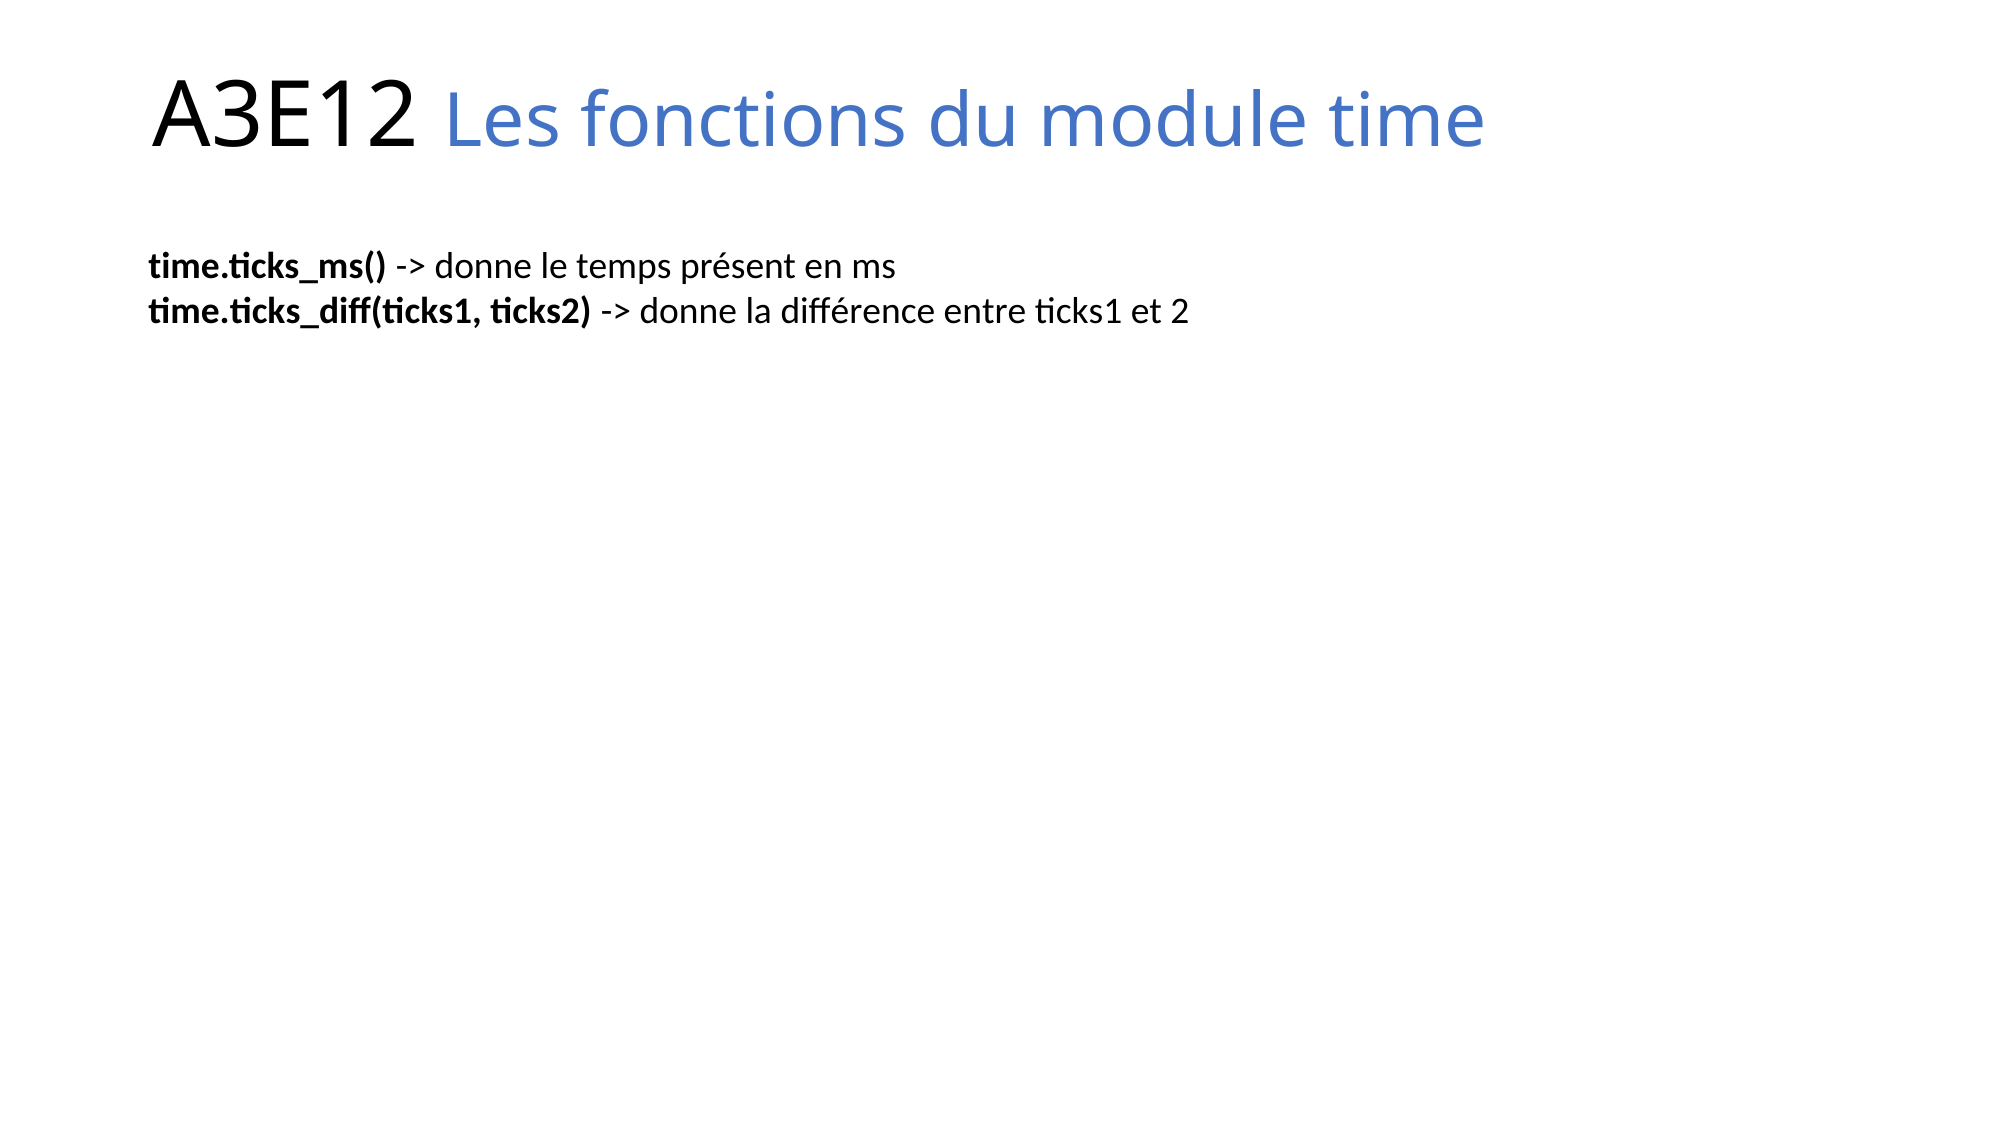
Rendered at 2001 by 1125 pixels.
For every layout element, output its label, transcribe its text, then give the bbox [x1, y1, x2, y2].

text_box A3E12 Les fonctions du module time [137, 59, 1863, 164]
text_box time.ticks_ms() -> donne le temps présent en ms time.ticks_diff(ticks1, ticks2) -> donne la différence entre ticks1 et 2 [133, 233, 1219, 340]
